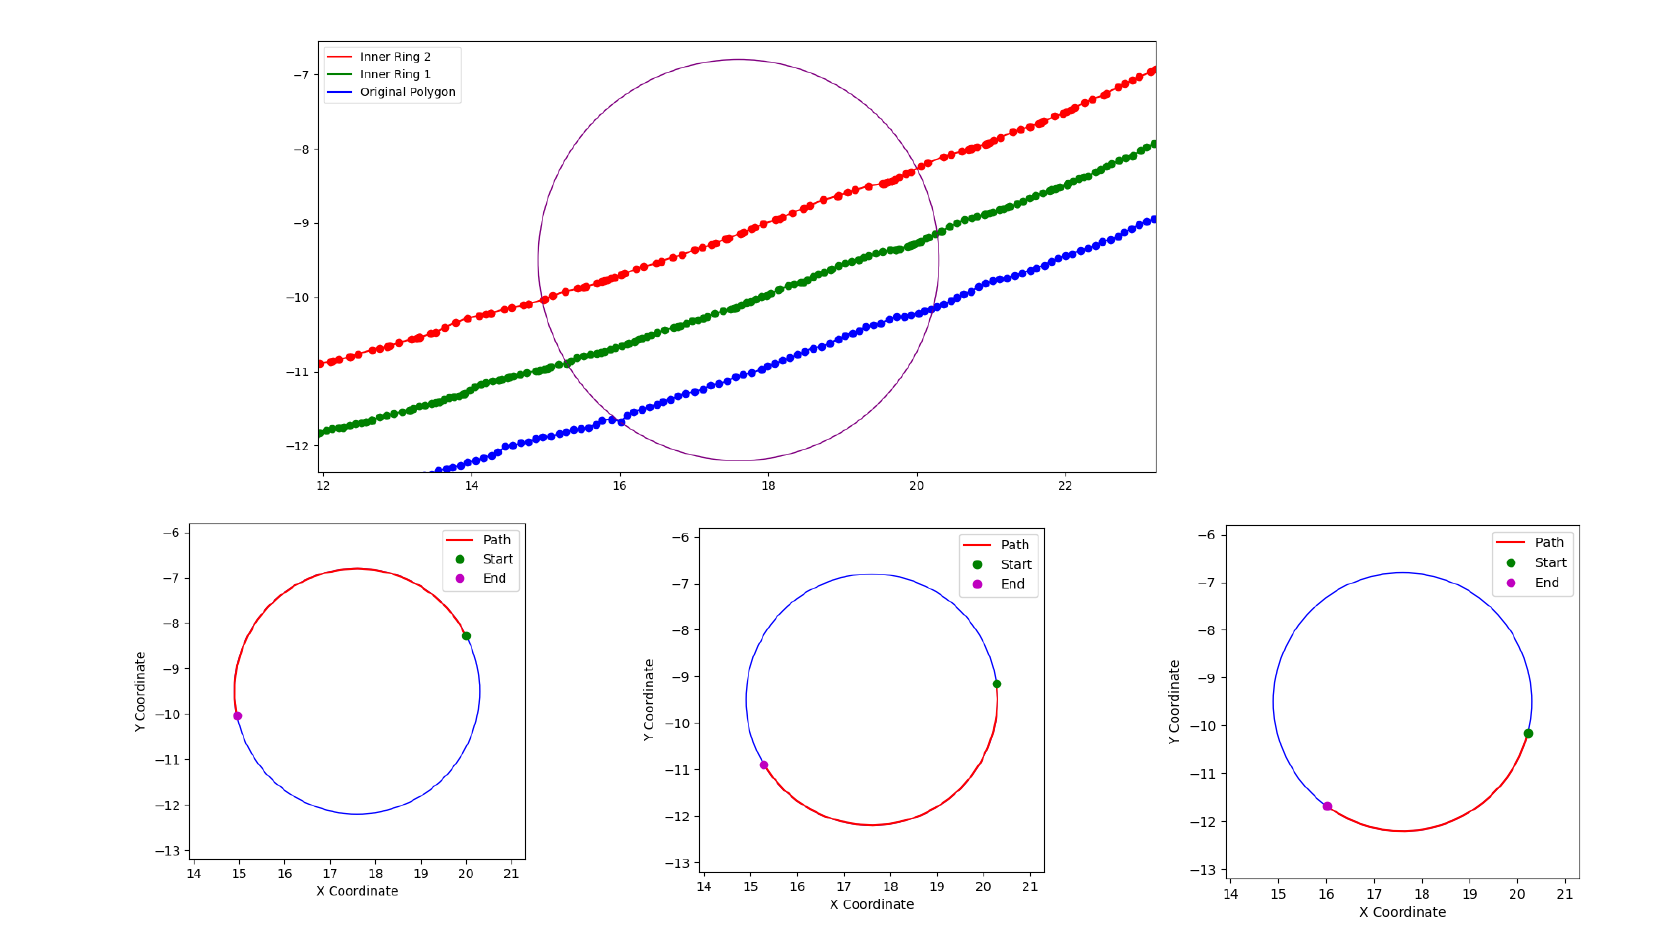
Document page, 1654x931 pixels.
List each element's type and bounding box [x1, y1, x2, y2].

picture [105, 30, 1602, 924]
